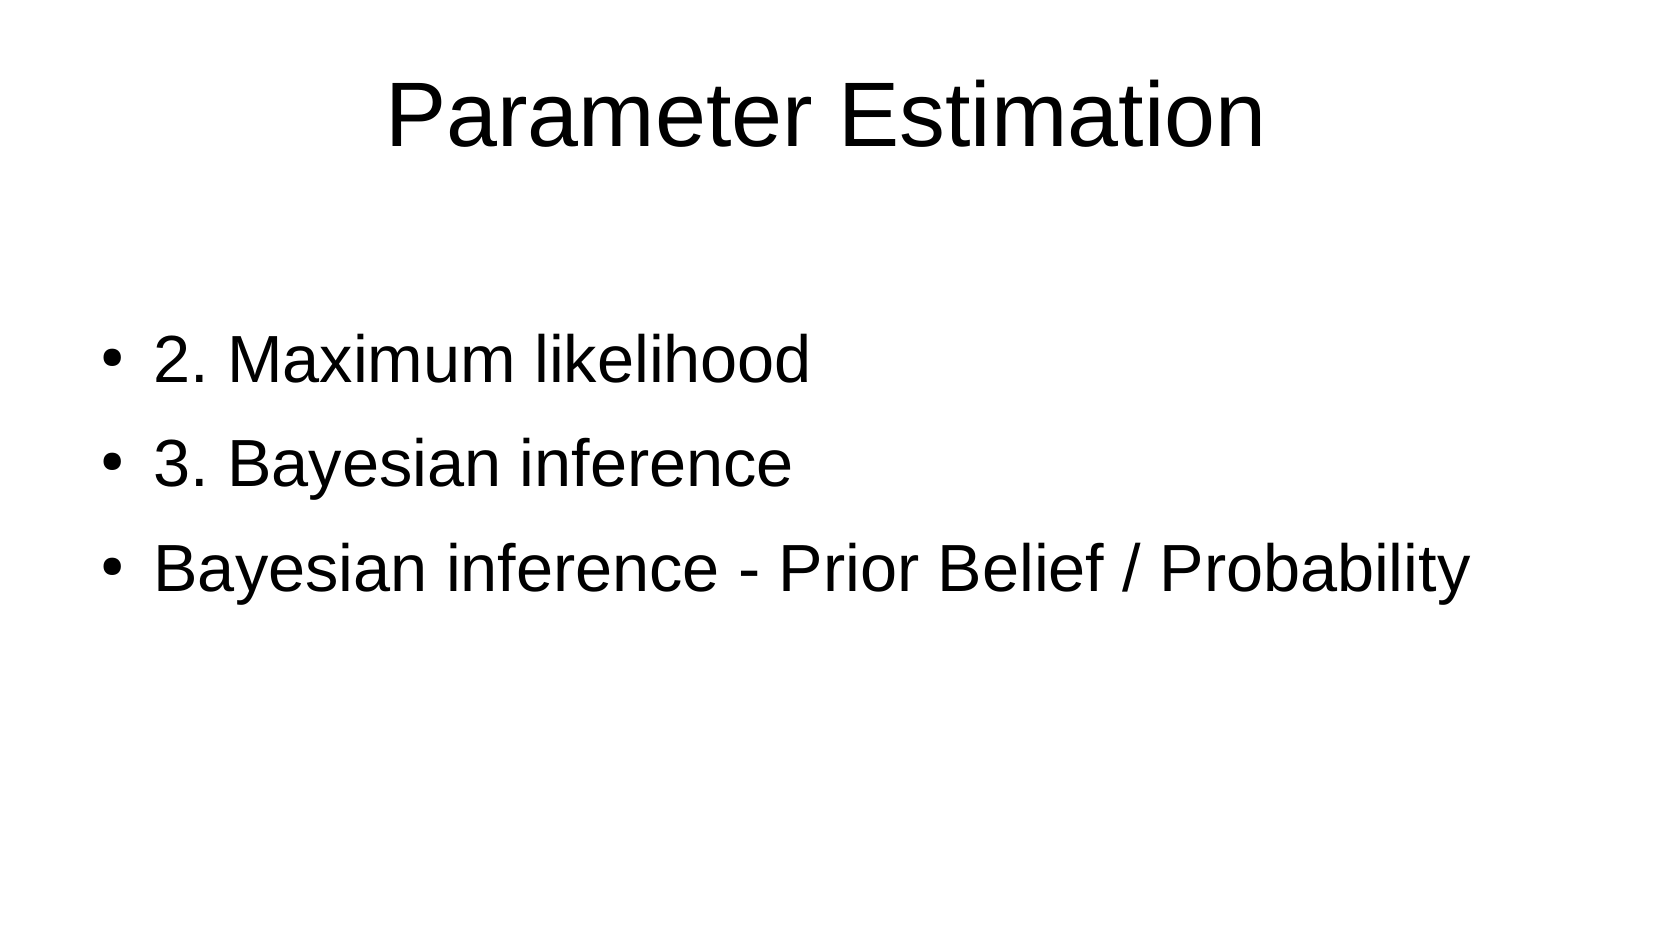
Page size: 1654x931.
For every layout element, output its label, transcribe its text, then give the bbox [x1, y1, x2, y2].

list 2. Maximum likelihood 3. Bayesian inference Bayesian inference - Prior Belief / Probability [82, 217, 1571, 758]
title Parameter Estimation [82, 37, 1571, 193]
